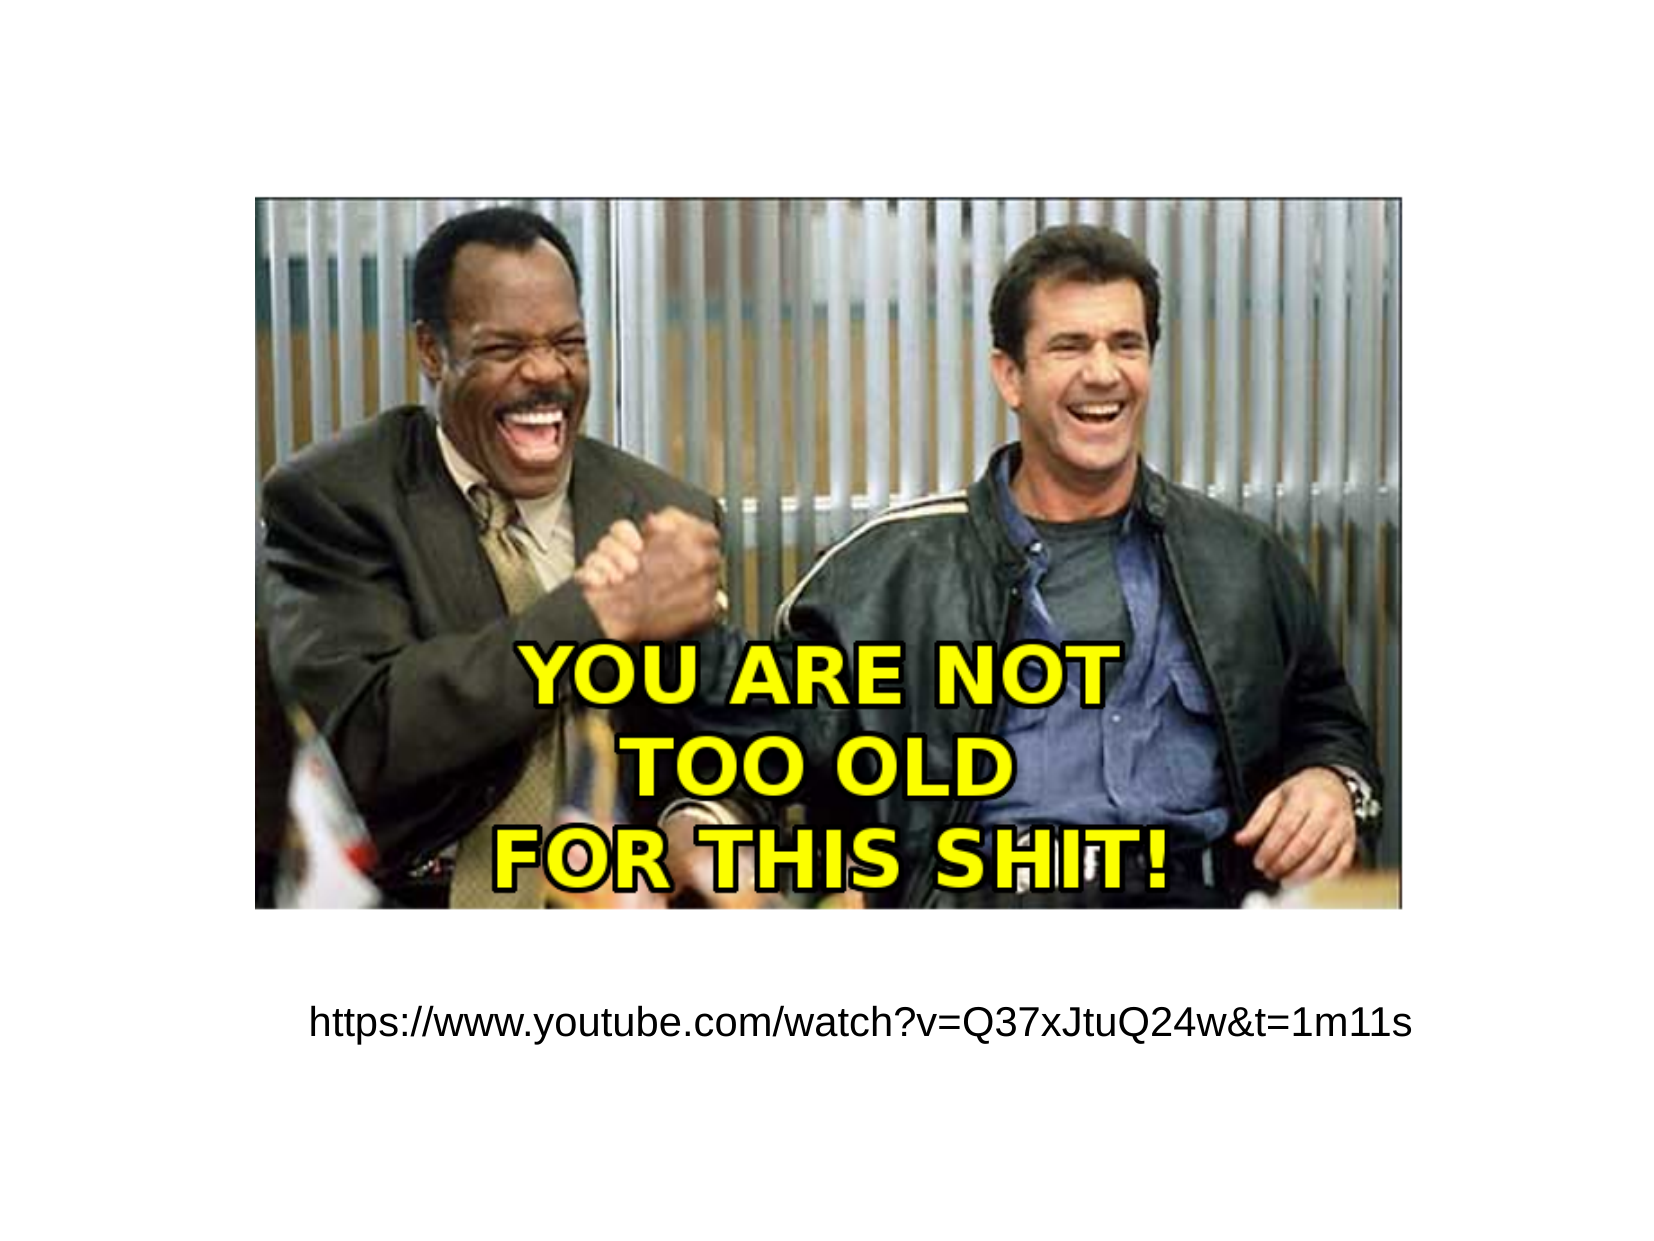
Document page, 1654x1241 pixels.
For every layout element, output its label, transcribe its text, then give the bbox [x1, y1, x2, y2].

title https://www.youtube.com/watch?v=Q37xJtuQ24w&t=1m11s [116, 917, 1606, 1126]
picture [255, 194, 1406, 915]
